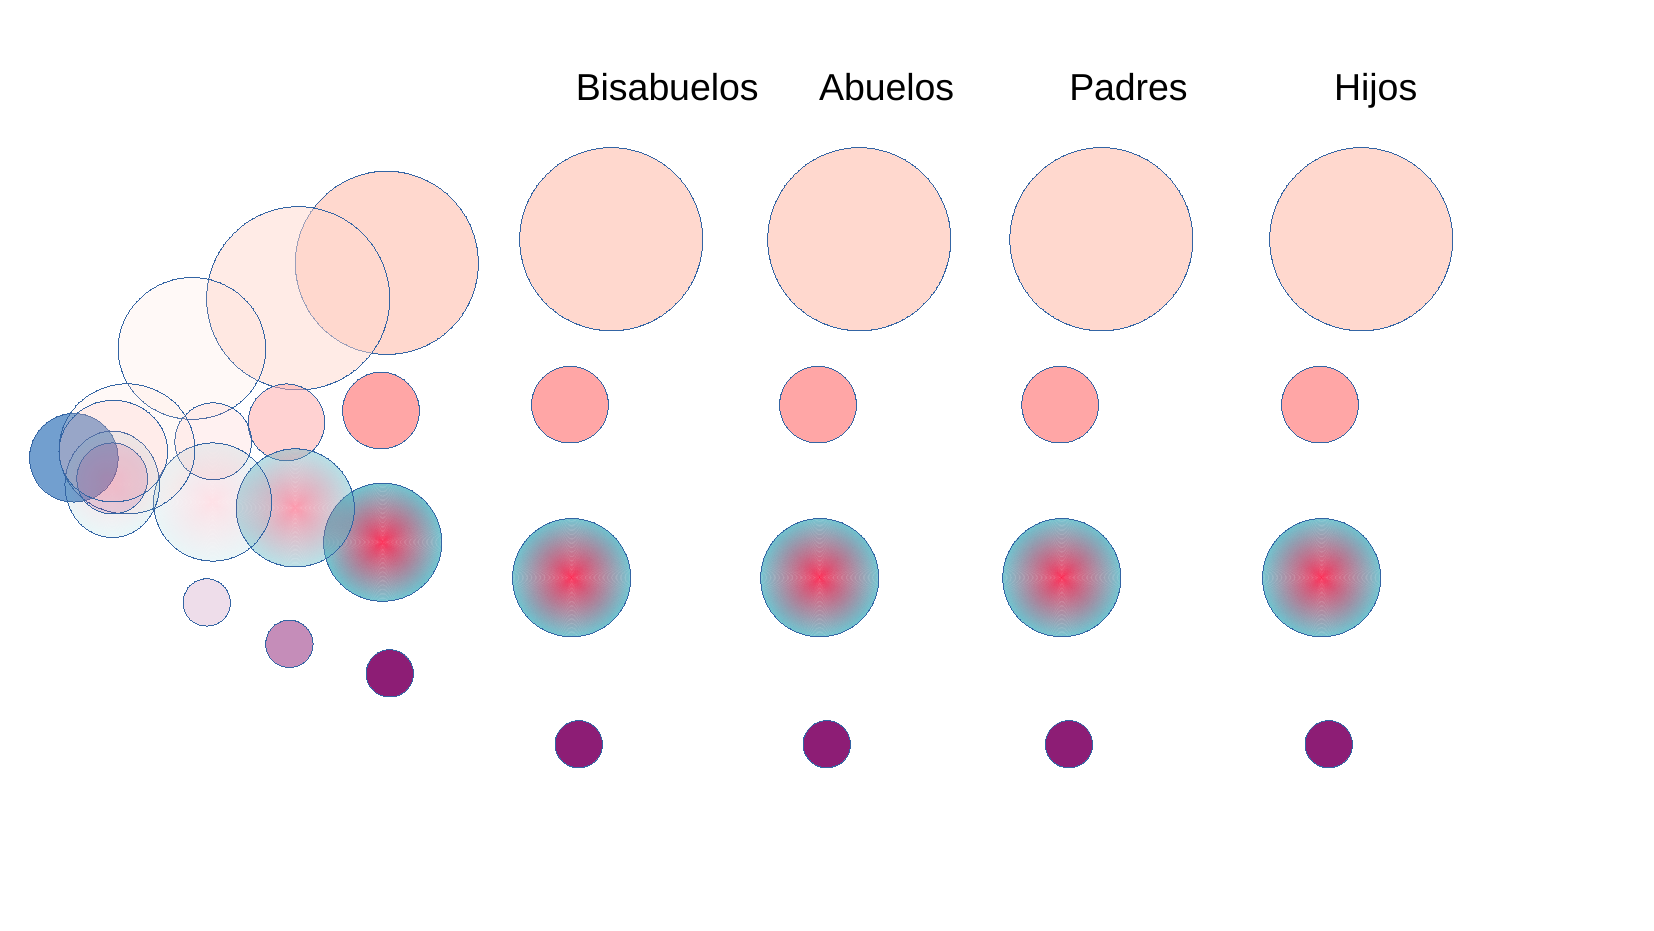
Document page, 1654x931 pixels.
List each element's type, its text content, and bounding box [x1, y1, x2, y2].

text_box Bisabuelos Abuelos Padres Hijos [561, 59, 1434, 116]
text_box [512, 518, 631, 637]
text_box [1009, 147, 1193, 331]
text_box [779, 366, 857, 443]
text_box [519, 147, 703, 331]
text_box [767, 147, 951, 331]
text_box [760, 518, 879, 637]
text_box [803, 720, 851, 768]
text_box [29, 171, 479, 602]
text_box [1045, 720, 1093, 768]
text_box [1002, 518, 1121, 637]
text_box [531, 366, 609, 443]
text_box [366, 649, 414, 697]
text_box [265, 620, 314, 668]
text_box [1269, 147, 1453, 331]
text_box [342, 372, 420, 449]
text_box [1281, 366, 1359, 443]
text_box [555, 720, 603, 768]
text_box [183, 578, 231, 627]
text_box [1305, 720, 1353, 768]
text_box [1262, 518, 1381, 637]
text_box [1021, 366, 1099, 443]
